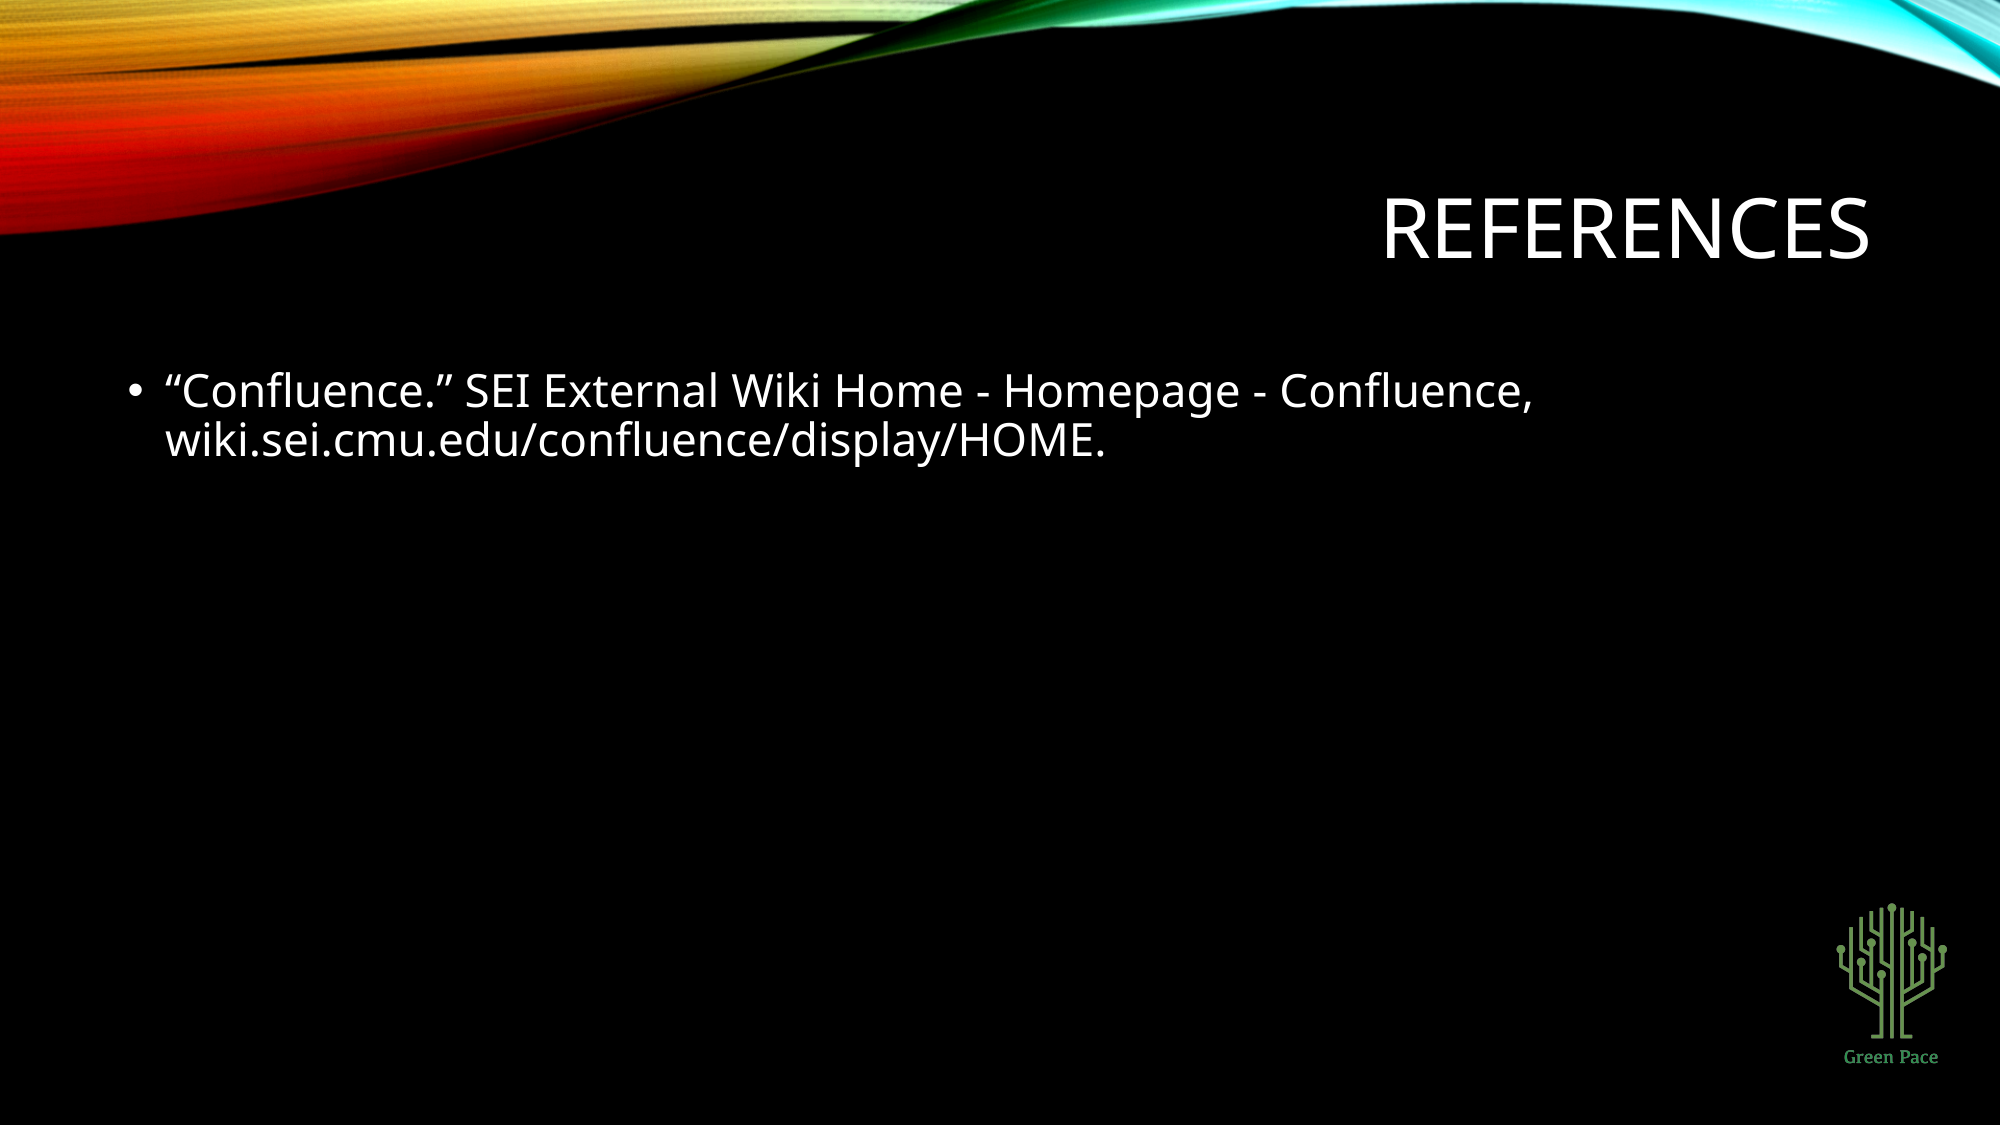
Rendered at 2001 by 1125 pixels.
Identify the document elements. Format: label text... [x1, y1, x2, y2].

picture [0, 0, 2000, 237]
title REFERENCES [474, 125, 1888, 338]
picture [1818, 892, 1964, 1081]
list “Confluence.” SEI External Wiki Home - Homepage - Confluence, wiki.sei.cmu.edu/confluence/display/HOME. [112, 360, 1888, 1021]
